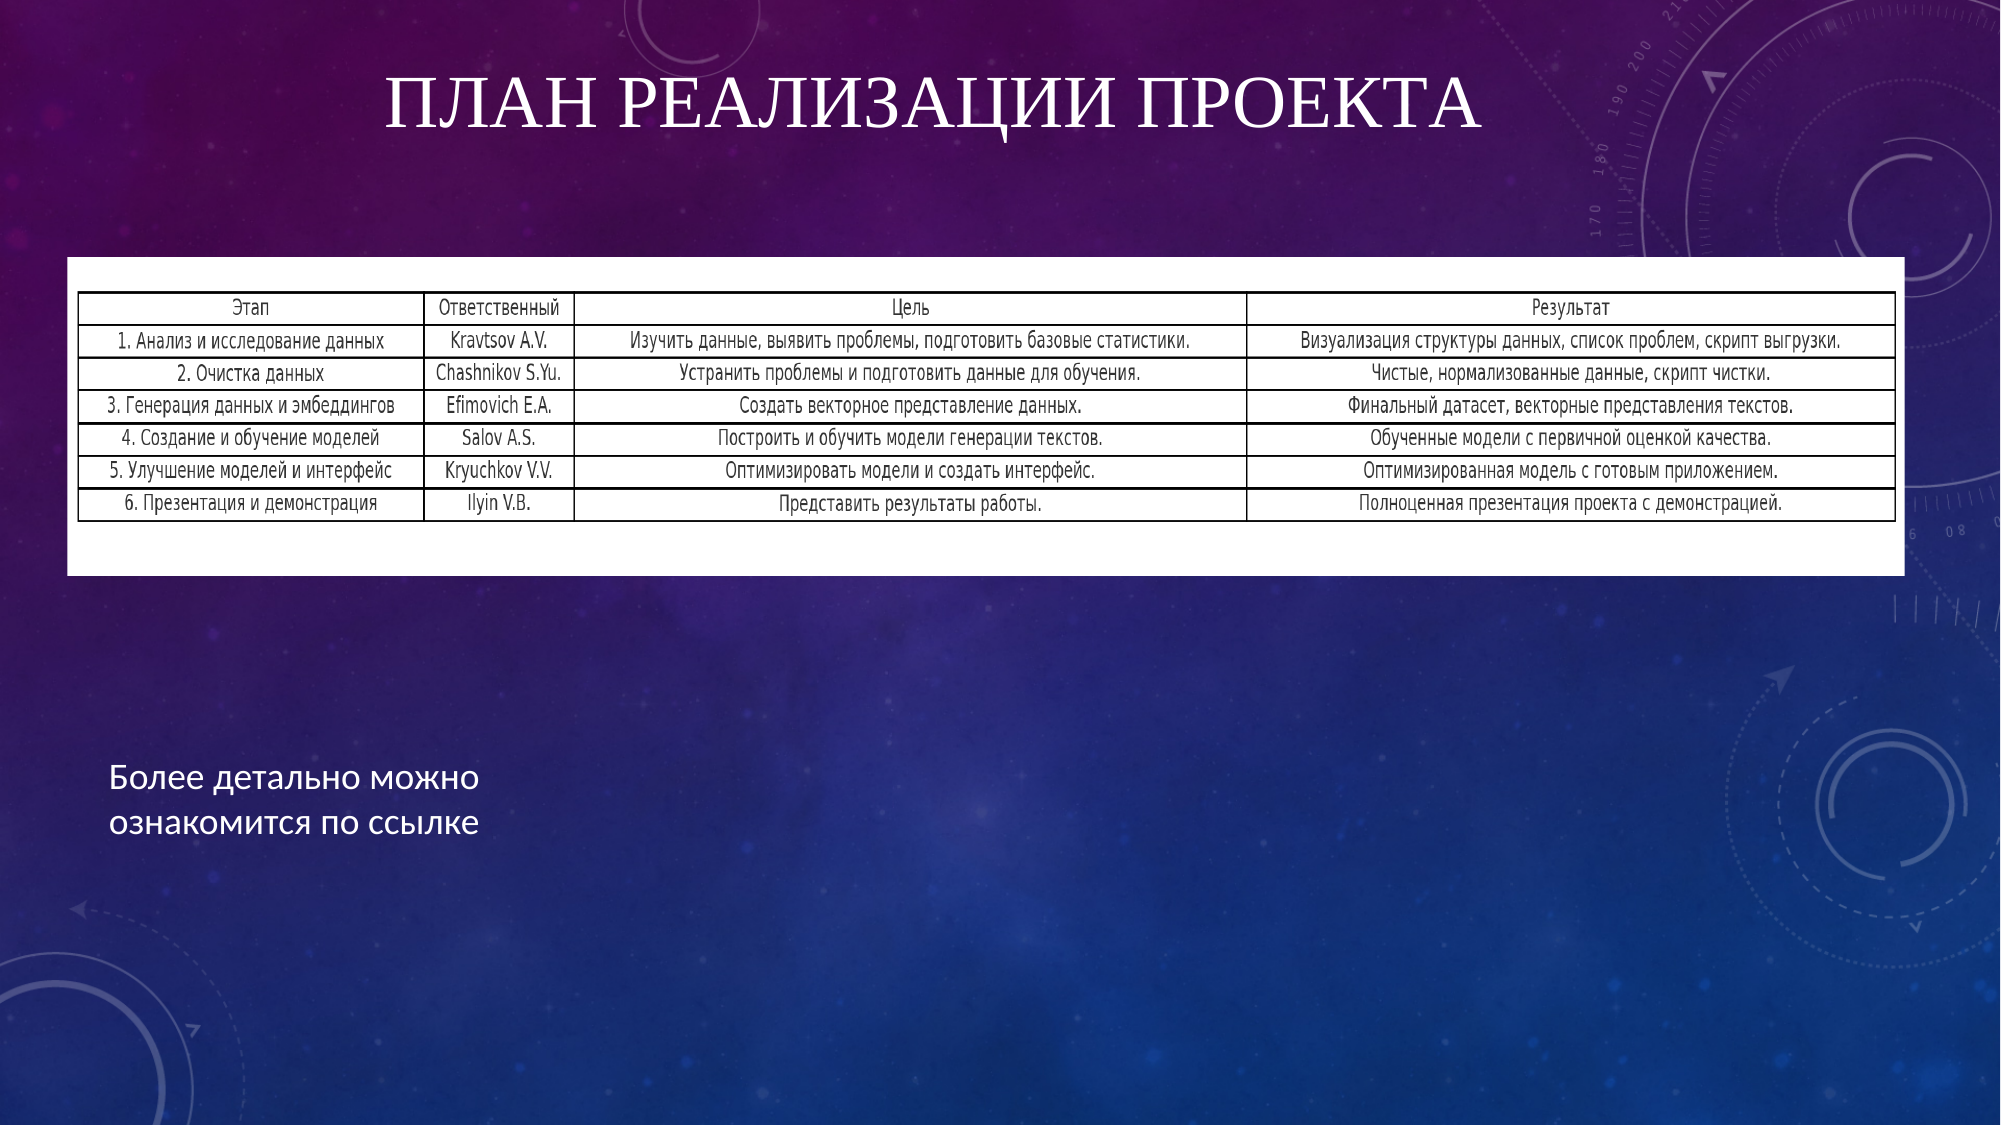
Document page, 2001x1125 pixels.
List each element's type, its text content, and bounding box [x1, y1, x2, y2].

title План реализации проекта [112, 20, 1775, 176]
text_box Более детально можно ознакомится по ссылке [93, 744, 544, 851]
picture [67, 257, 1905, 576]
